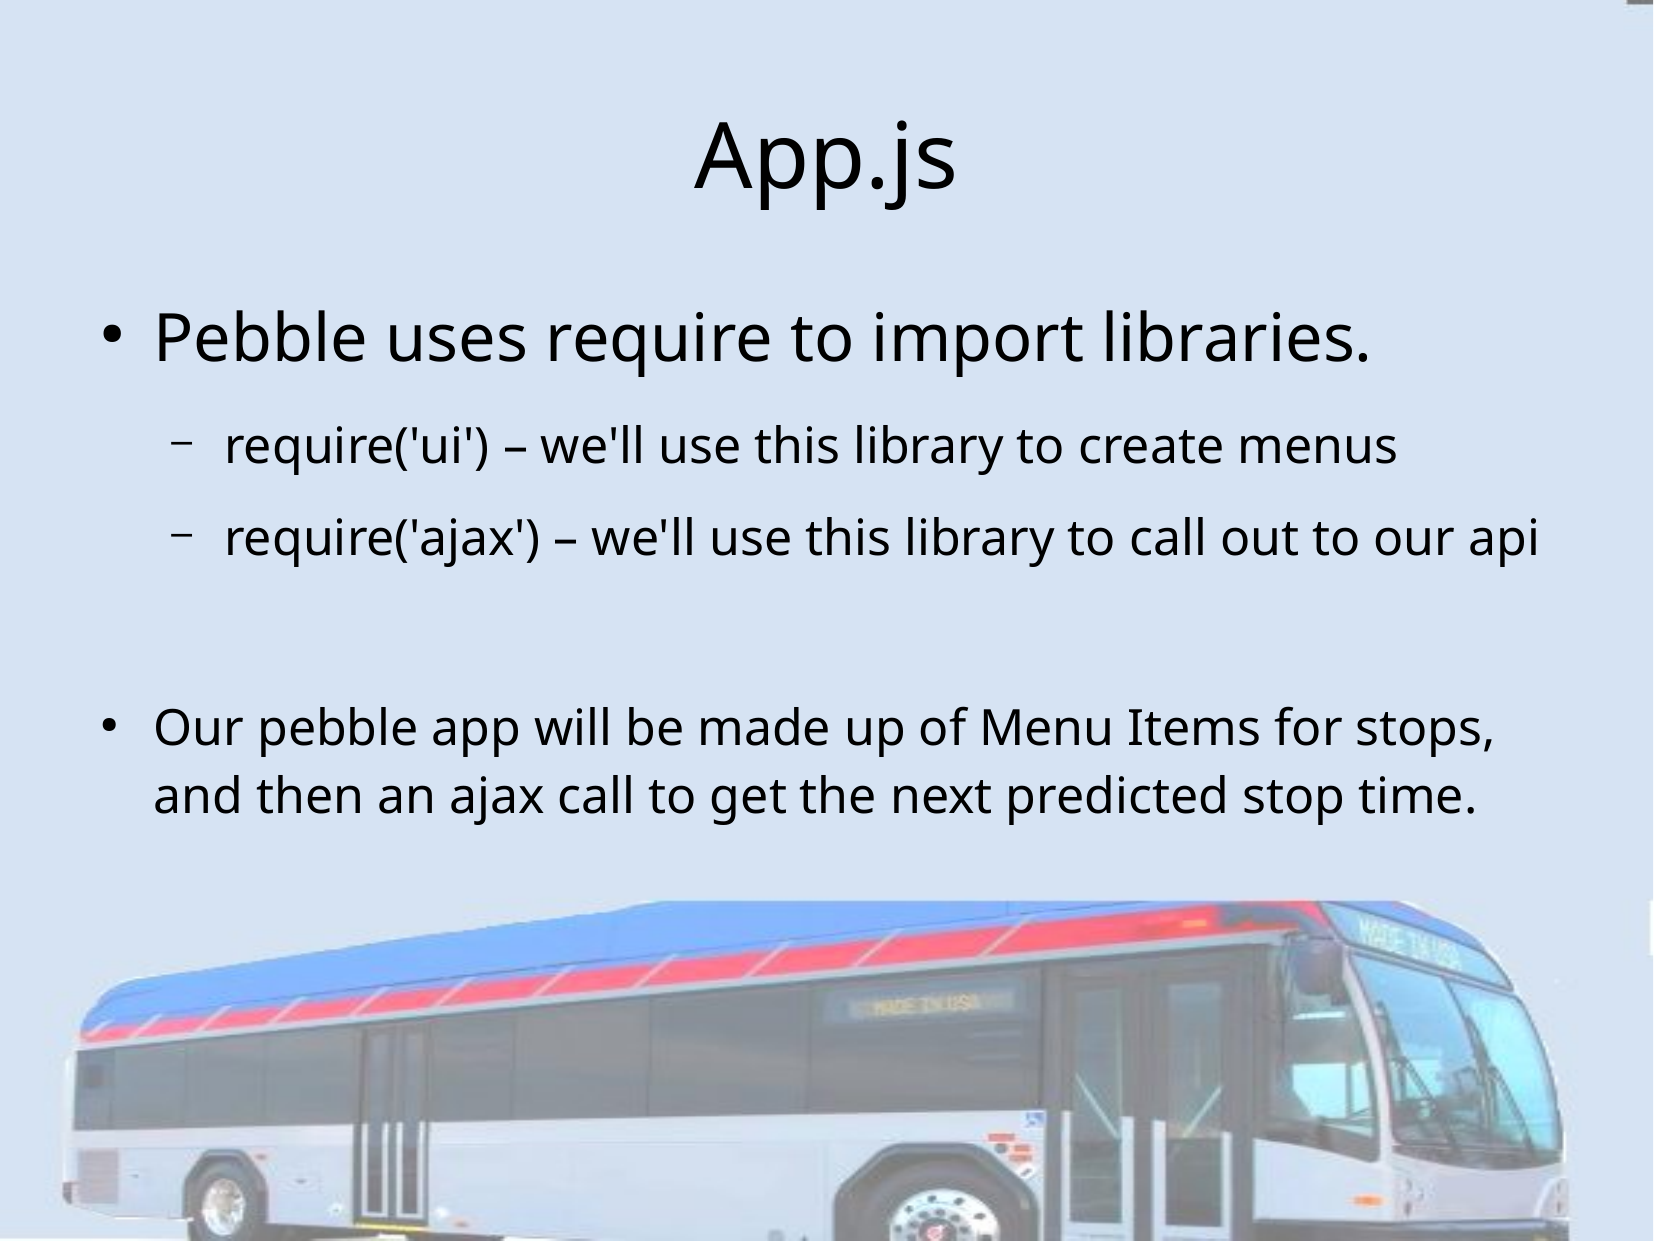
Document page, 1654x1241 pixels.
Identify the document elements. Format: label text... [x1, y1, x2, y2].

title App.js [82, 49, 1571, 257]
list Pebble uses require to import libraries. require('ui') – we'll use this library to create menus require('ajax') – we'll use this library to call out to our api Our pebble app will be made up of Menu Items for stops, and then an ajax call to get the next predicted stop time. [82, 290, 1571, 1010]
picture [0, 0, 1654, 1241]
